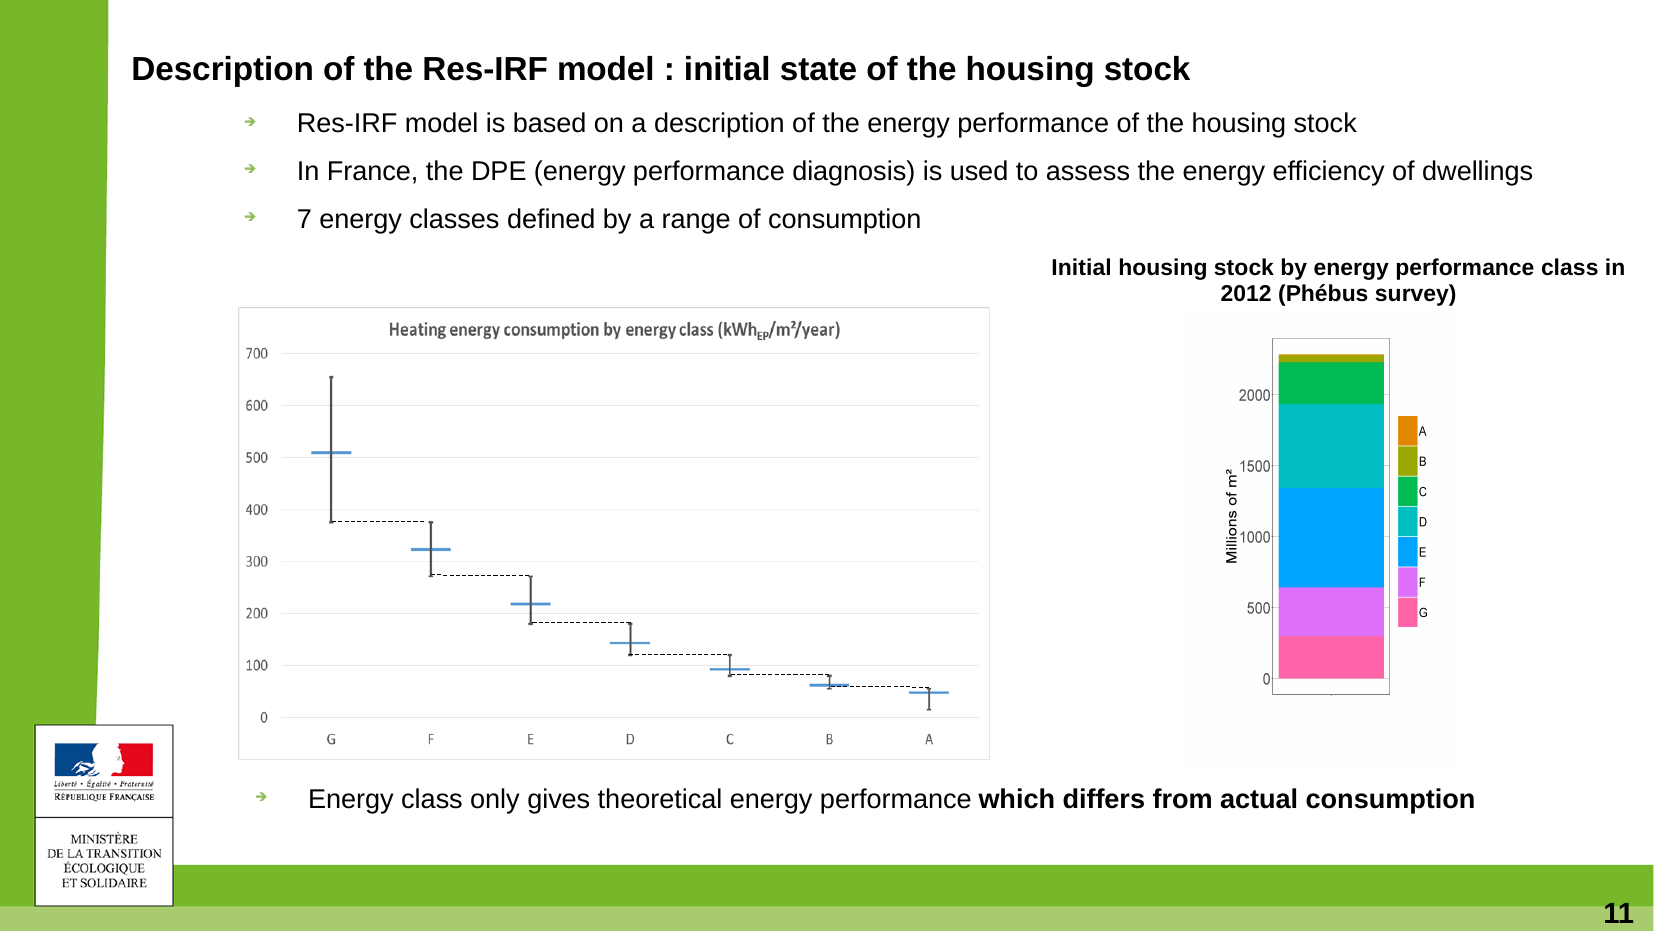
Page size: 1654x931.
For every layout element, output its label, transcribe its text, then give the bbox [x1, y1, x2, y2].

text_box [238, 418, 269, 490]
text_box Res-IRF model is based on a description of the energy performance of the housing stock In France, the DPE (energy performance diagnosis) is used to assess the energy efficiency of dwellings 7 energy classes defined by a range of consumption [155, 107, 1547, 264]
title Description of the Res-IRF model : initial state of the housing stock [131, 37, 1571, 102]
text_box Energy class only gives theoretical energy performance which differs from actual consumption [166, 783, 1570, 864]
text_box Initial housing stock by energy performance class in 2012 (Phébus survey) [1039, 255, 1638, 340]
picture [0, 0, 1654, 931]
